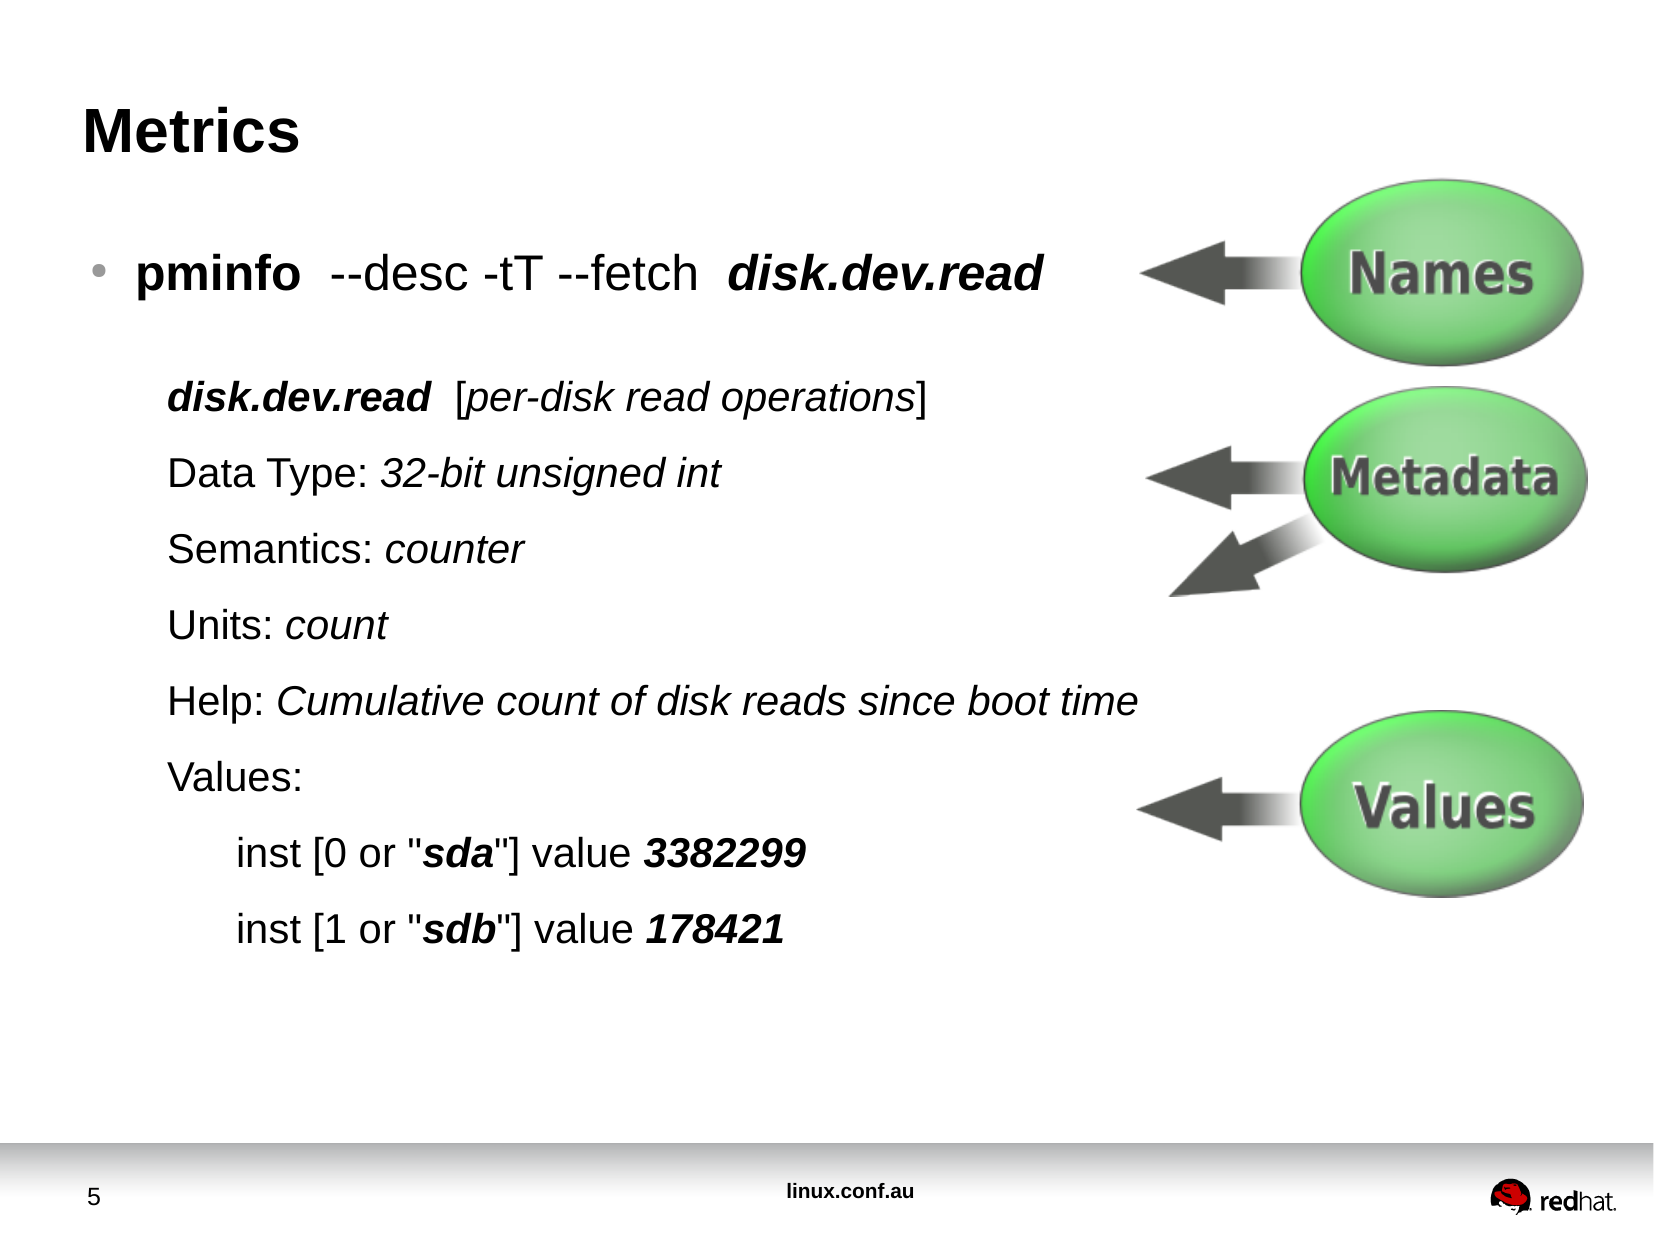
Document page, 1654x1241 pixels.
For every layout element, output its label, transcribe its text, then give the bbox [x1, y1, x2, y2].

picture [0, 1143, 1654, 1241]
picture [1139, 66, 1654, 597]
list pminfo --desc -tT --fetch disk.dev.read disk.dev.read [per-disk read operations] Data Type: 32-bit unsigned int Semantics: counter Units: count Help: Cumulative count of disk reads since boot time Values: inst [0 or "sda"] value 3382299 inst [1 or "sdb"] value 178421 [75, 244, 1576, 1038]
picture [1136, 710, 1584, 898]
title Metrics [82, 37, 1571, 226]
